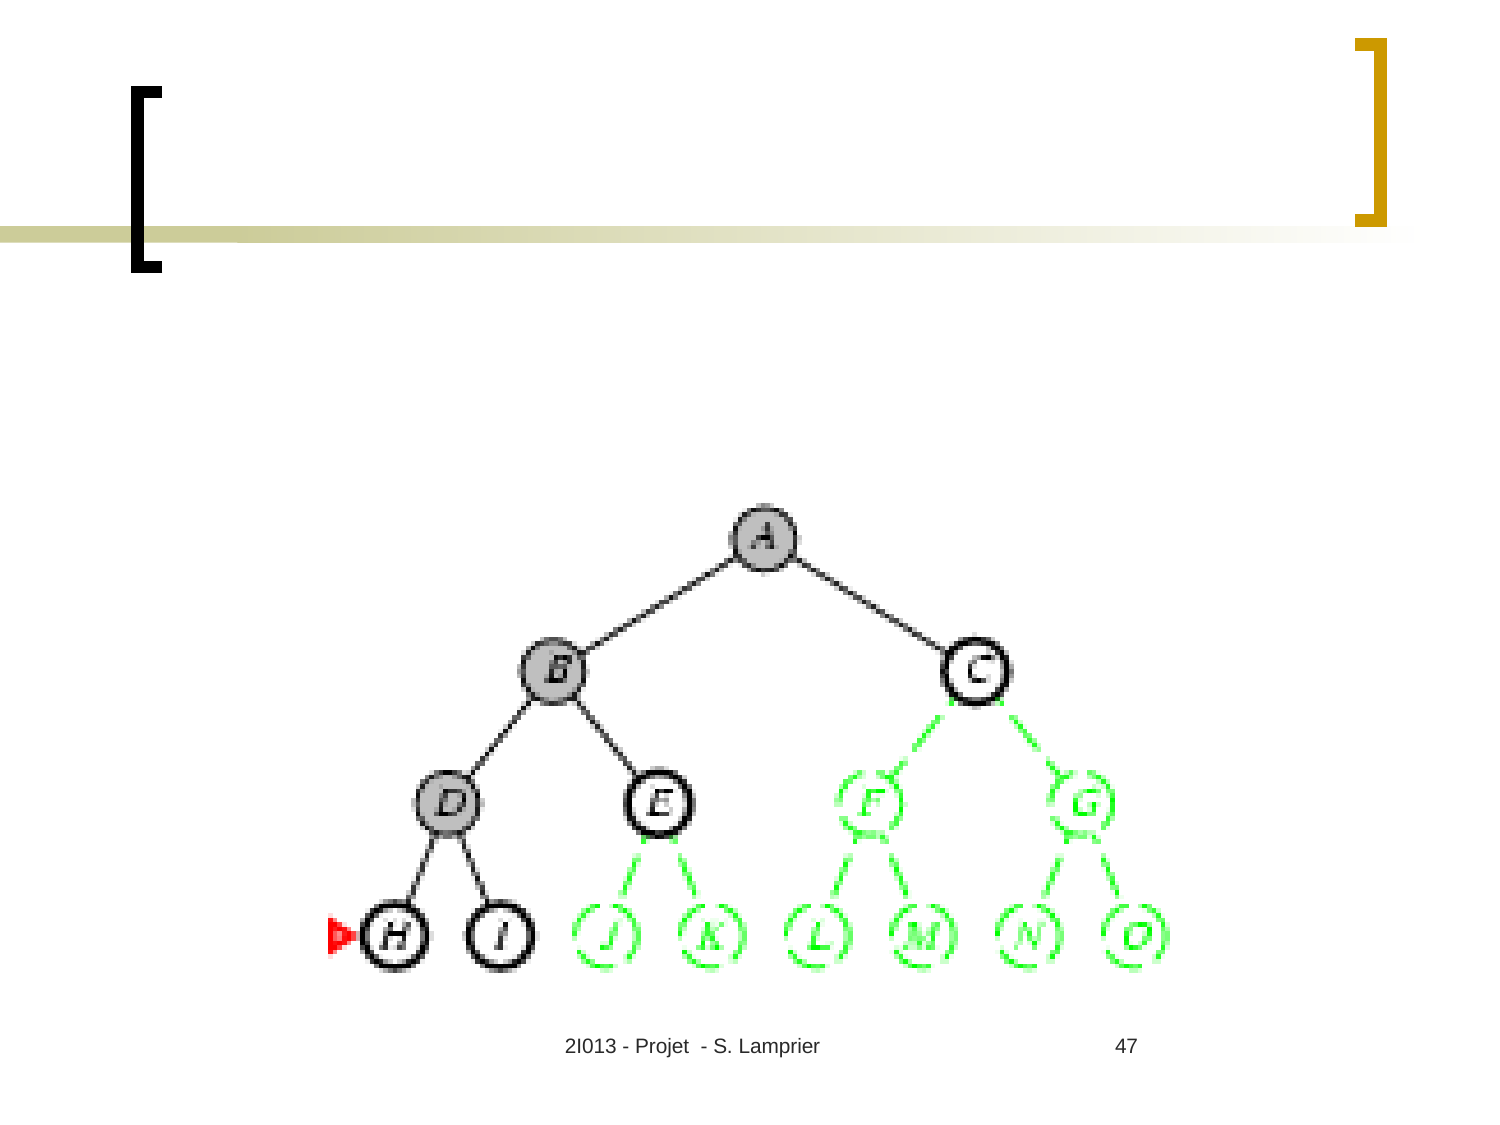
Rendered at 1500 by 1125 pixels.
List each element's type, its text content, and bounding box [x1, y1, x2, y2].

slide_number <numéro> [1100, 1025, 1413, 1100]
picture [324, 499, 1175, 978]
footer 2I013 - Projet - S. Lamprier [549, 1025, 1025, 1100]
